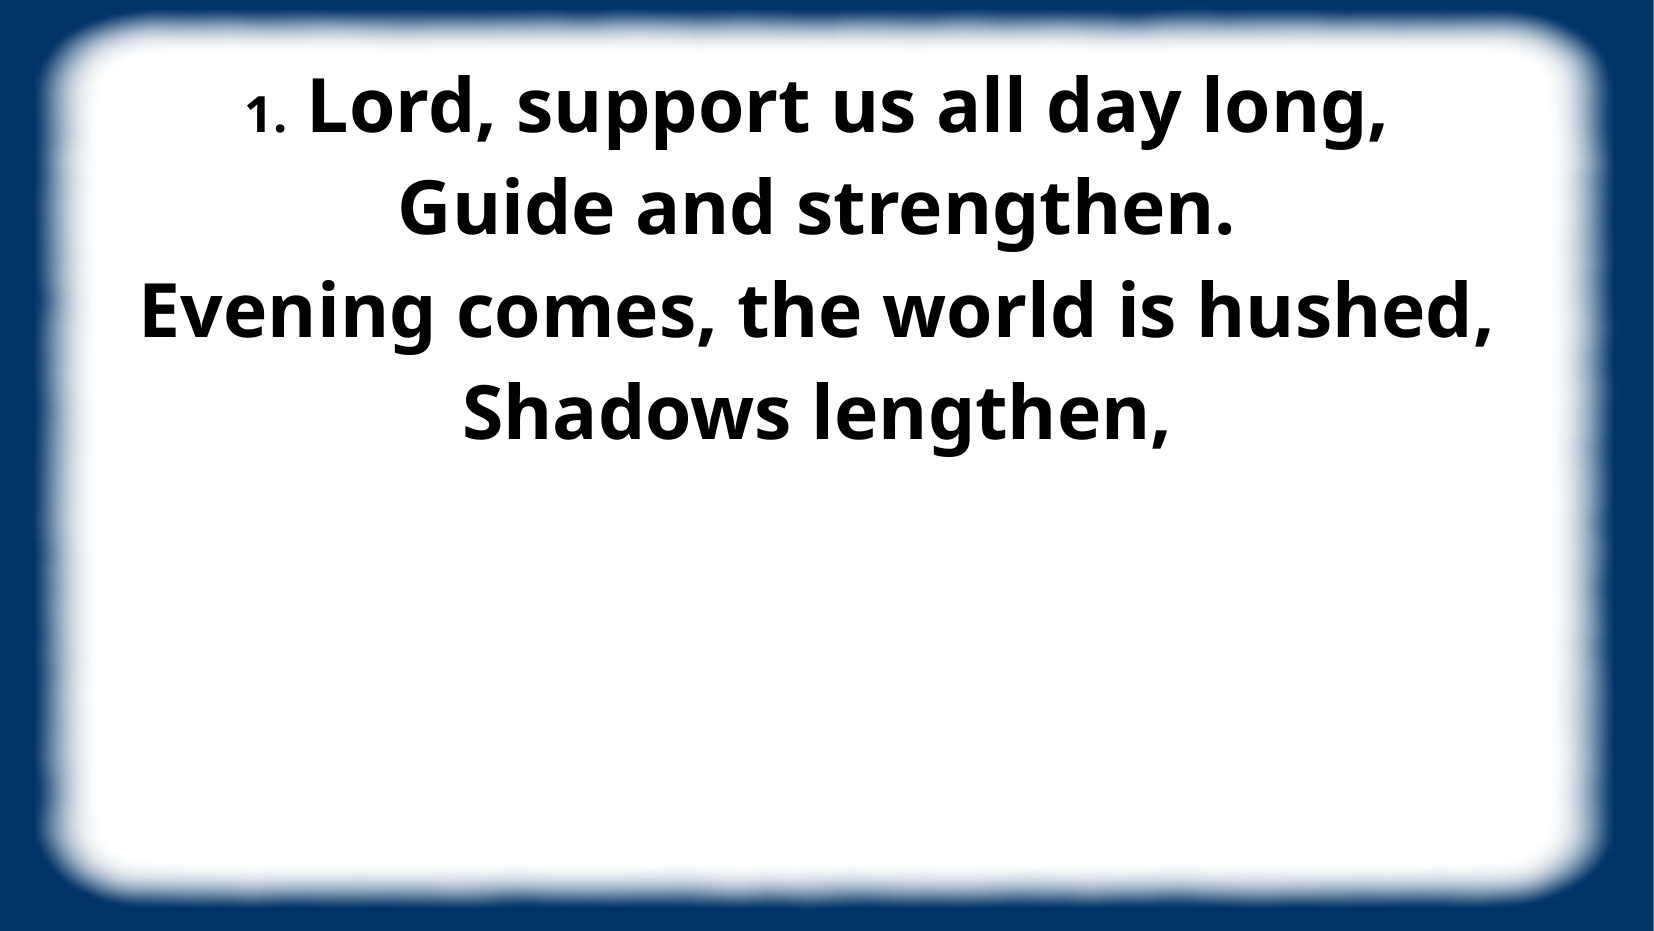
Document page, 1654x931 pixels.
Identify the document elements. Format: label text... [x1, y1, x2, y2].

text_box 1. Lord, support us all day long, Guide and strengthen. Evening comes, the world is hushed, Shadows lengthen, [90, 45, 1546, 460]
picture [0, 0, 1654, 931]
